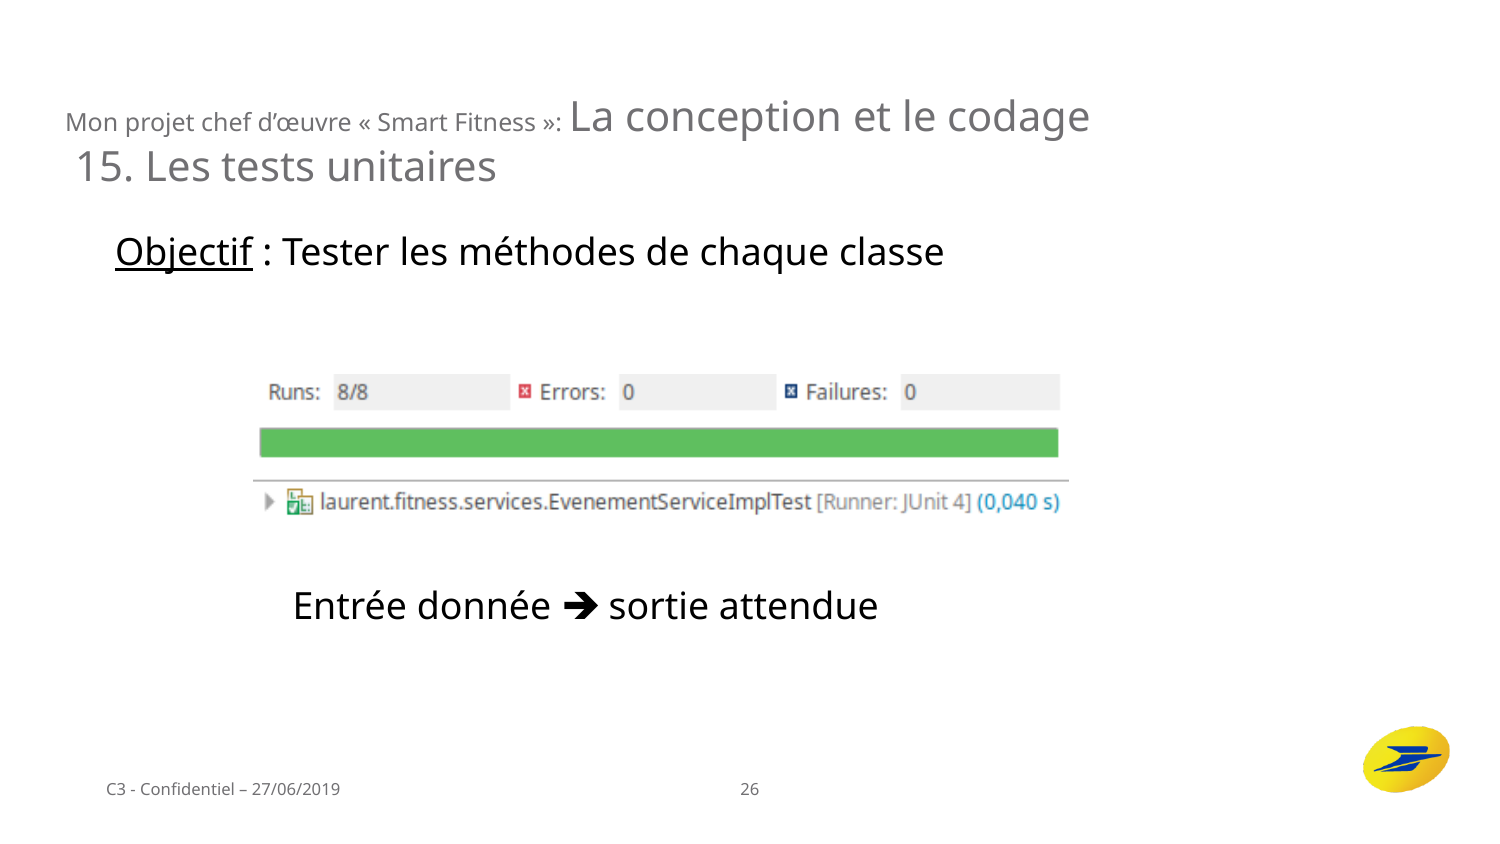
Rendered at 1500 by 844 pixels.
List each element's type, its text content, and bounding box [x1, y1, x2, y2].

picture [253, 374, 1069, 529]
text_box Objectif : Tester les méthodes de chaque classe [100, 198, 1098, 280]
title Mon projet chef d’œuvre « Smart Fitness »: La conception et le codage 15. Les tests unitaires [64, 89, 1436, 169]
text_box Entrée donnée  sortie attendue [278, 552, 1116, 634]
picture [1346, 702, 1465, 821]
